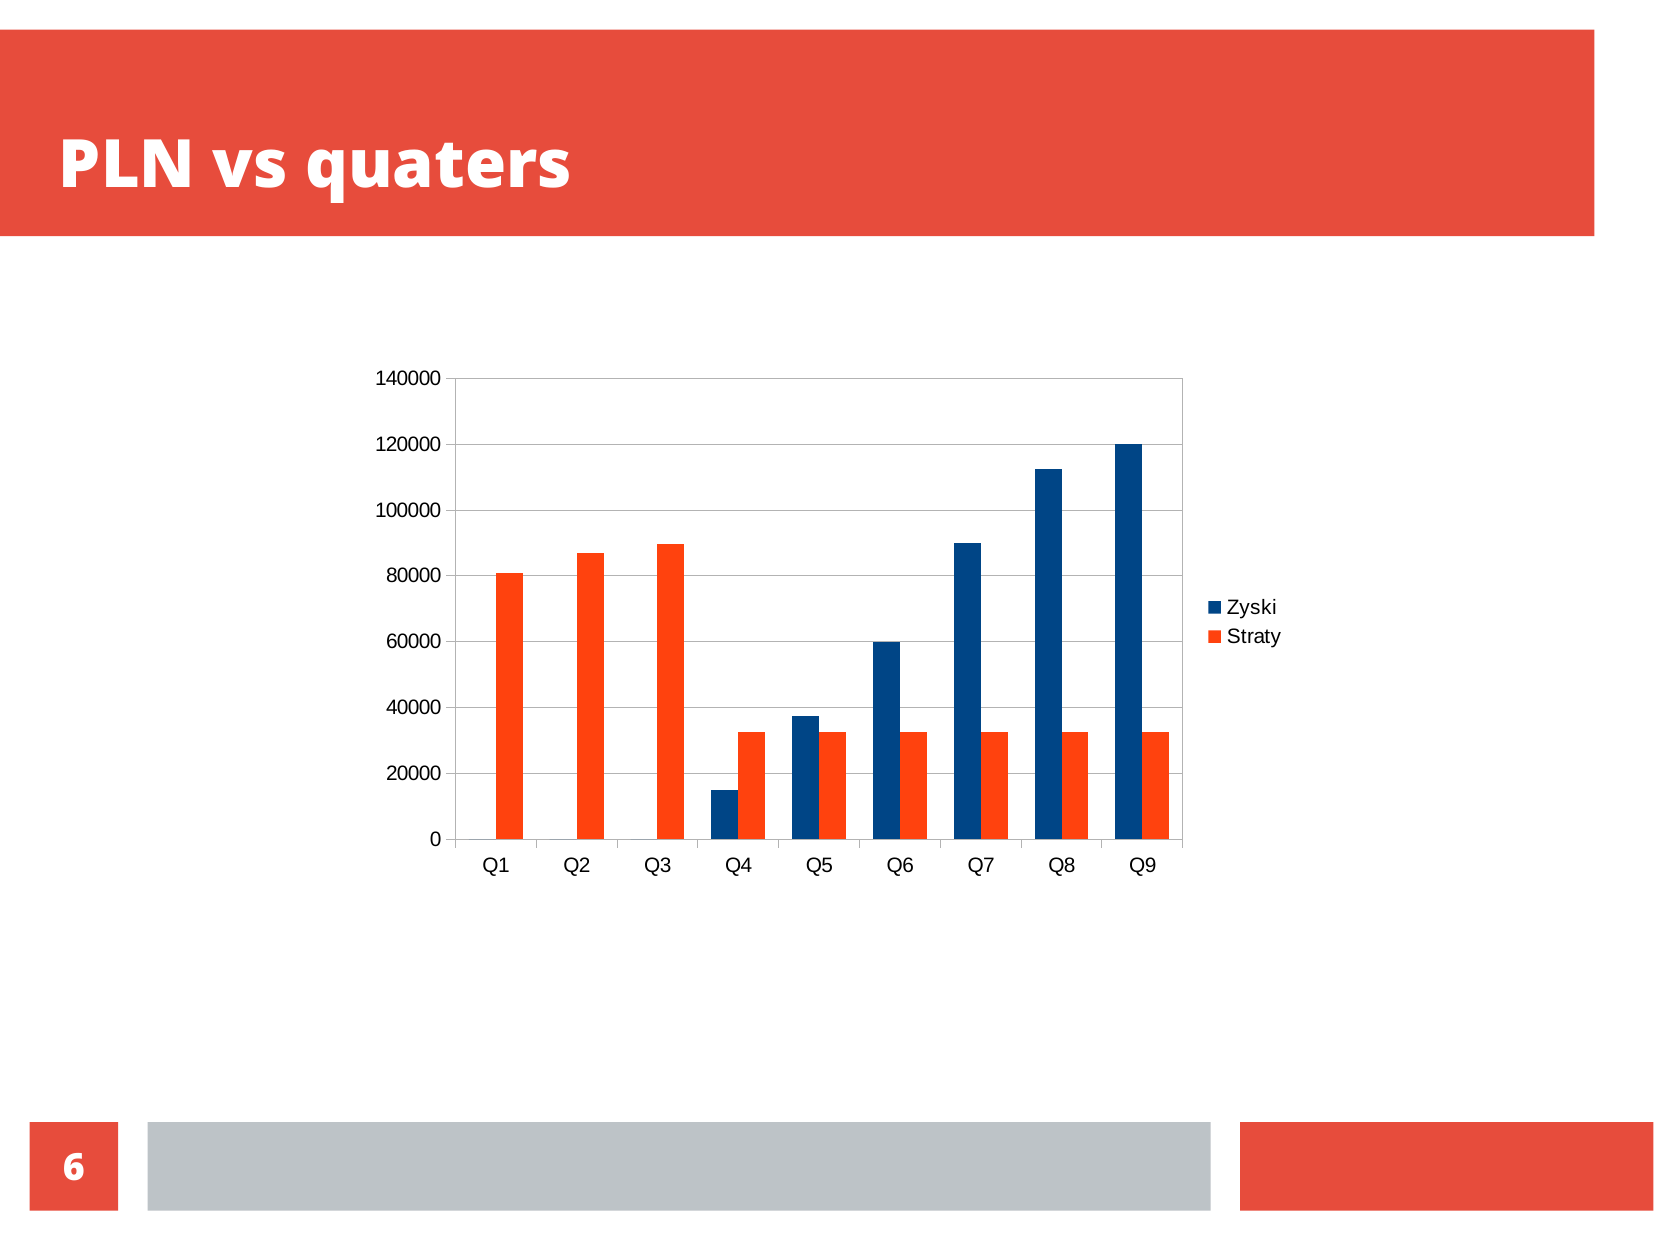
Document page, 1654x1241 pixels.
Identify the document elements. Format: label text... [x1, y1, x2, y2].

chart [356, 356, 1301, 888]
title PLN vs quaters [59, 59, 1595, 207]
